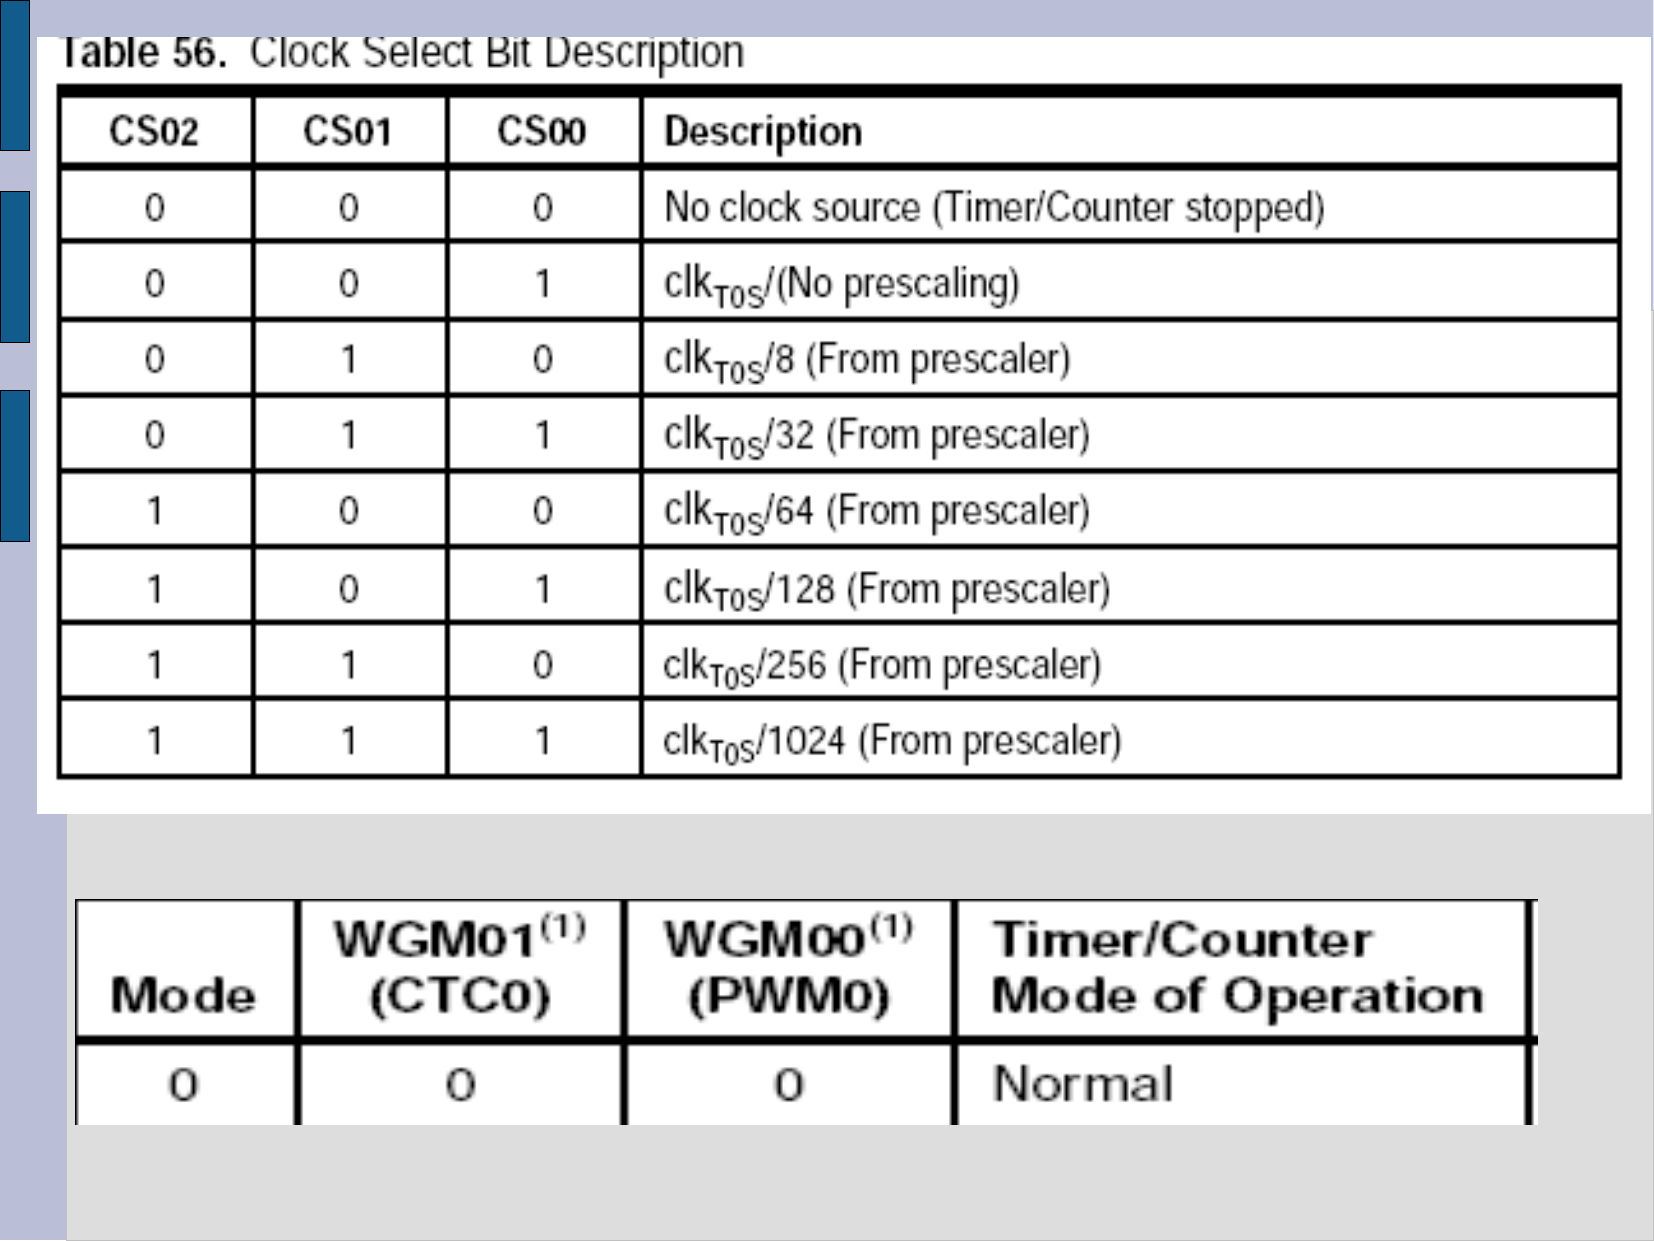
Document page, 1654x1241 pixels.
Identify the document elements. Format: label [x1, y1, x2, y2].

picture [37, 37, 1651, 815]
picture [75, 899, 1538, 1125]
